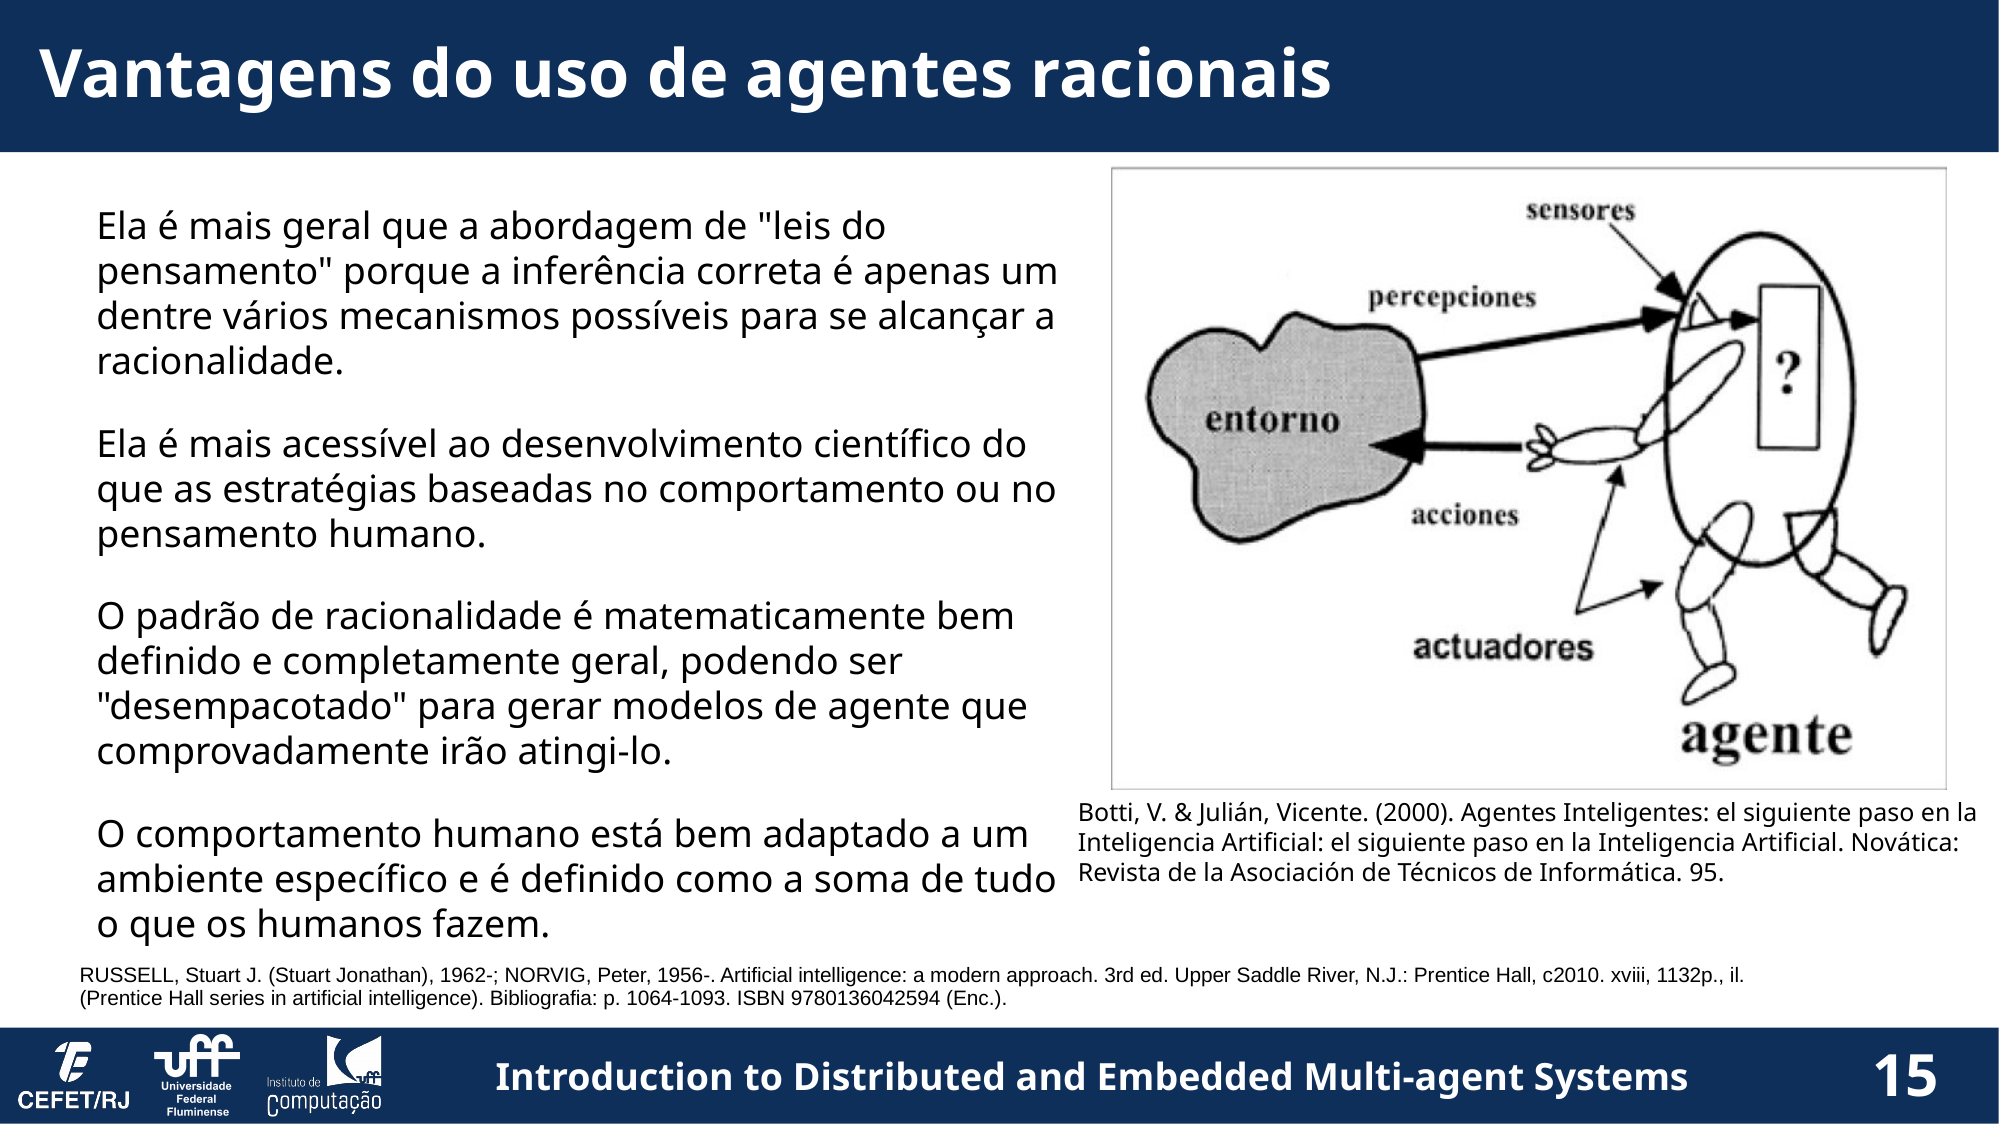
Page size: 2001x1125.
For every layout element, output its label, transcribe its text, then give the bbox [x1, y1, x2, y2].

picture [265, 1033, 383, 1117]
list Ela é mais geral que a abordagem de "leis do pensamento" porque a inferência correta é apenas um dentre vários mecanismos possíveis para se alcançar a racionalidade. Ela é mais acessível ao desenvolvimento científico do que as estratégias baseadas no comportamento ou no pensamento humano. O padrão de racionalidade é matematicamente bem definido e completamente geral, podendo ser "desempacotado" para gerar modelos de agente que comprovadamente irão atingi-lo. O comportamento humano está bem adaptado a um ambiente específico e é definido como a soma de tudo o que os humanos fazem. [59, 202, 1063, 957]
picture [153, 1033, 241, 1121]
text_box [1111, 165, 1947, 788]
text_box RUSSELL, Stuart J. (Stuart Jonathan), 1962-; NORVIG, Peter, 1956-. Artificial intelligence: a modern approach. 3rd ed. Upper Saddle River, N.J.: Prentice Hall, c2010. xviii, 1132p., il. (Prentice Hall series in artificial intelligence). Bibliografia: p. 1064-1093. ISBN 9780136042594 (Enc.). [64, 956, 1831, 1018]
text_box Vantagens do uso de agentes racionais [25, 23, 1999, 119]
picture [18, 1021, 129, 1125]
text_box Botti, V. & Julián, Vicente. (2000). Agentes Inteligentes: el siguiente paso en la Inteligencia Artificial: el siguiente paso en la Inteligencia Artificial. Novática: Revista de la Asociación de Técnicos de Informática. 95. [1063, 788, 2000, 894]
